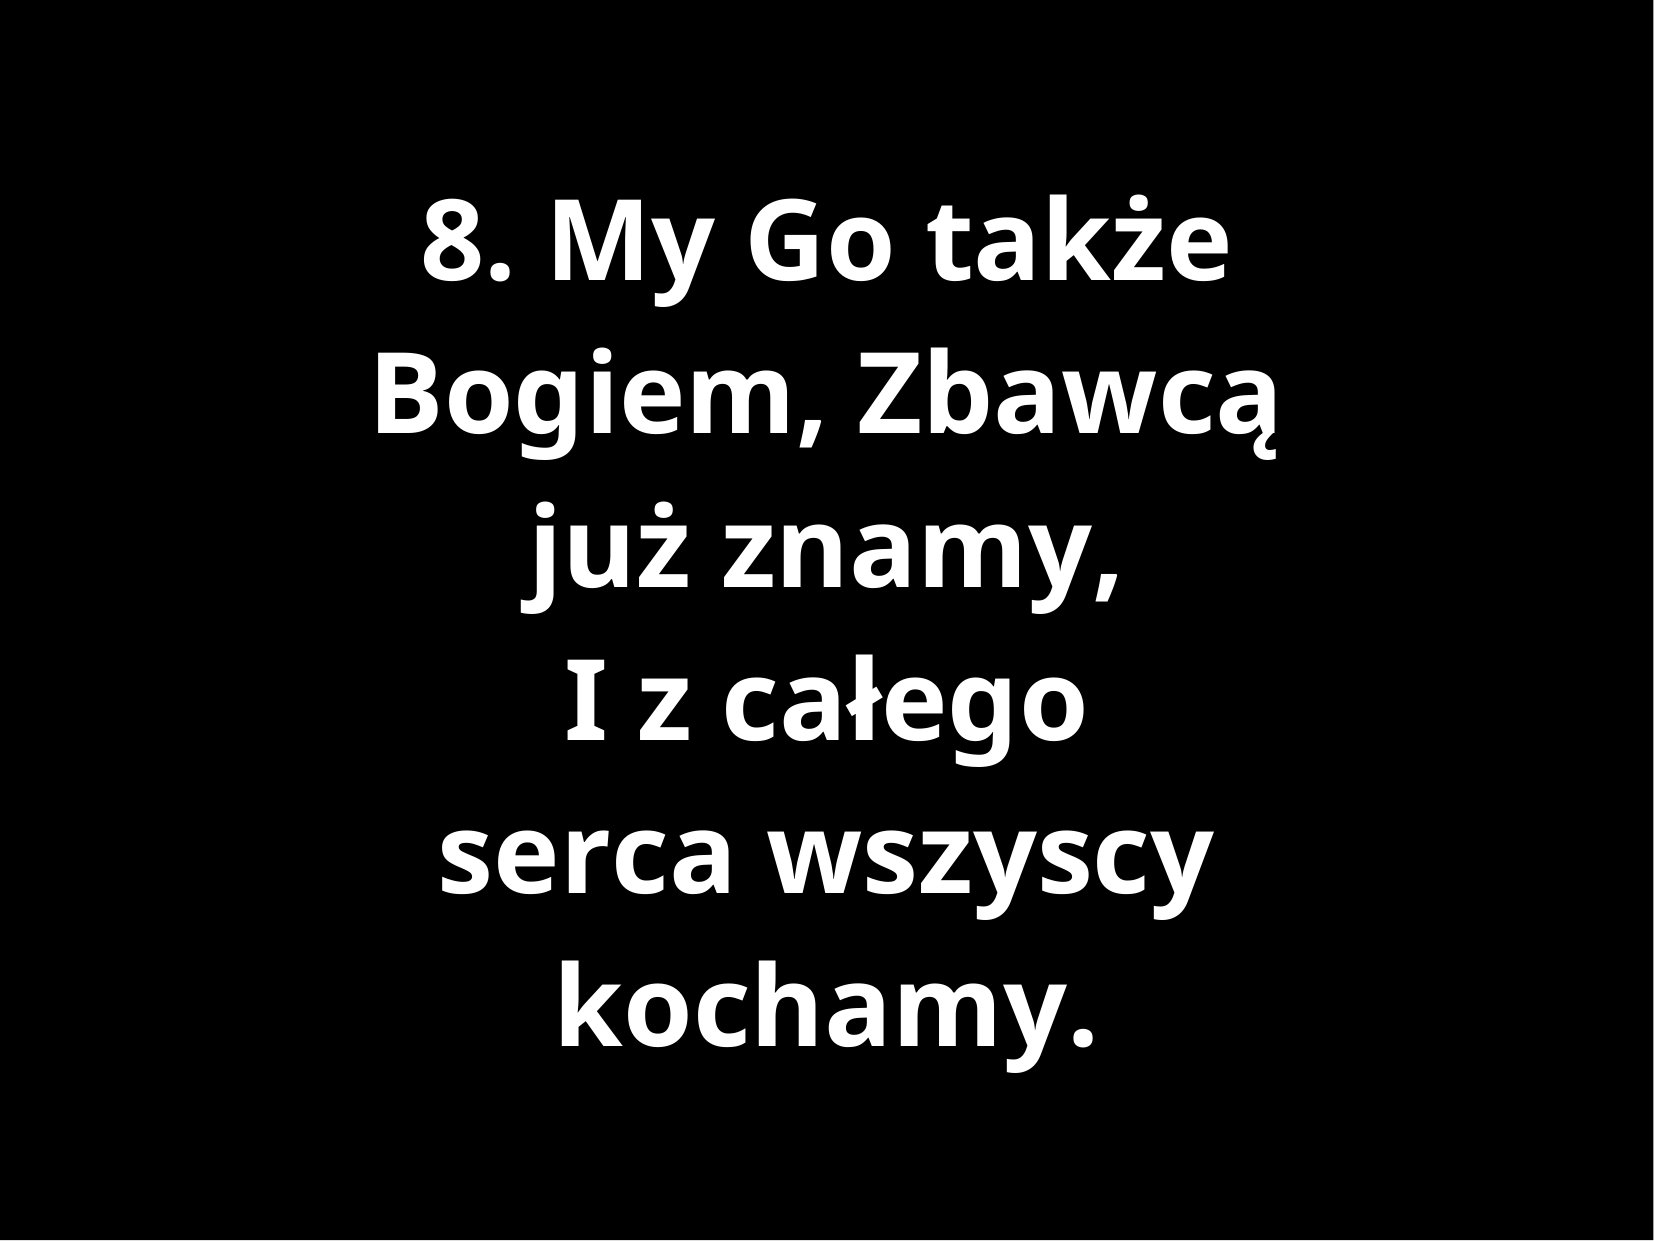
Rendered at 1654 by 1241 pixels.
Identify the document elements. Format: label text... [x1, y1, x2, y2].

title 8. My Go także Bogiem, Zbawcą już znamy, I z całego serca wszyscy kochamy. [0, 0, 1654, 1241]
